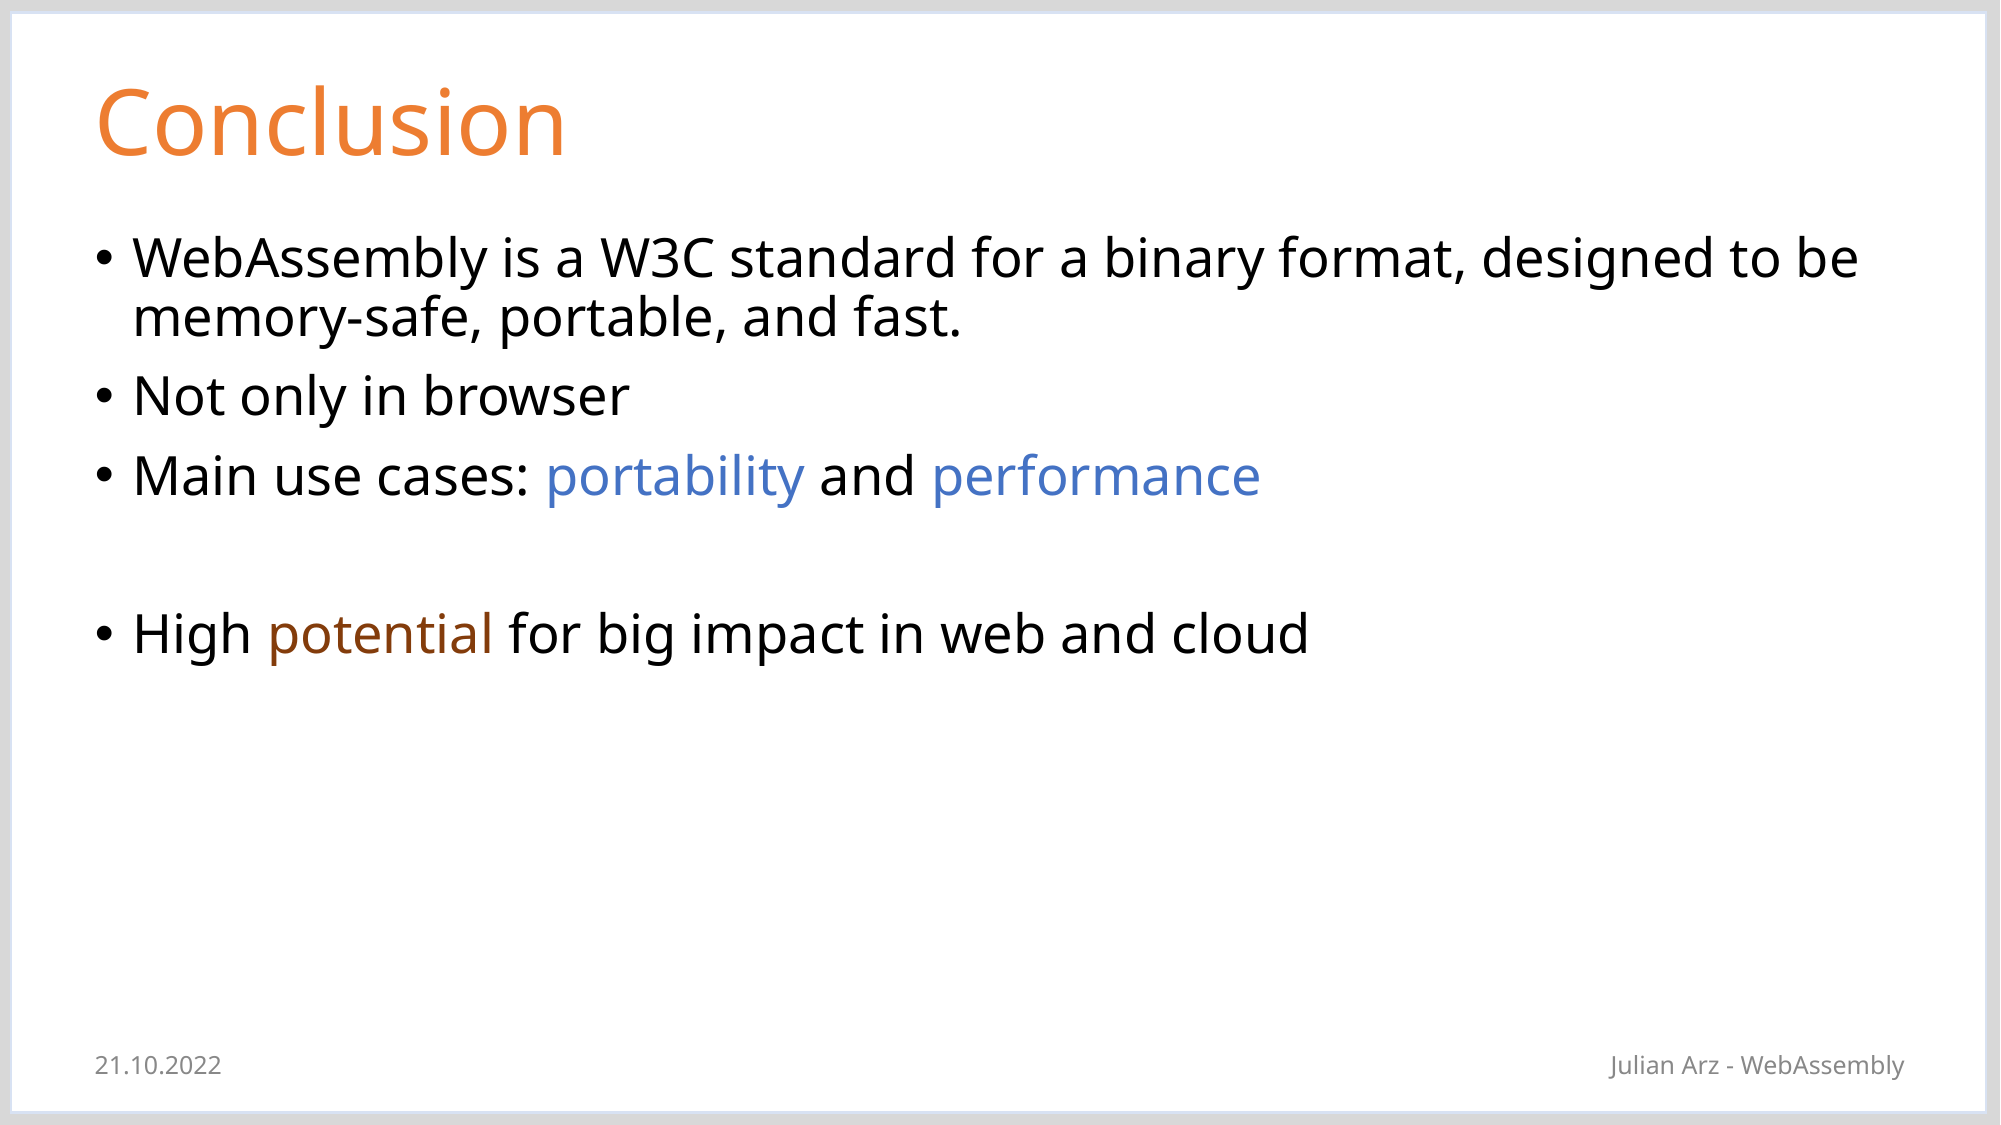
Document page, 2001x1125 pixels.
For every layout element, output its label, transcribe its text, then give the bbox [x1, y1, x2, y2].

list WebAssembly is a W3C standard for a binary format, designed to be memory-safe, portable, and fast. Not only in browser Main use cases: portability and performance High potential for big impact in web and cloud [79, 223, 1921, 1014]
slide_number 21.10.2022 [79, 1035, 530, 1096]
footer Julian Arz - WebAssembly [546, 1035, 1921, 1096]
title Conclusion [79, 59, 1921, 191]
